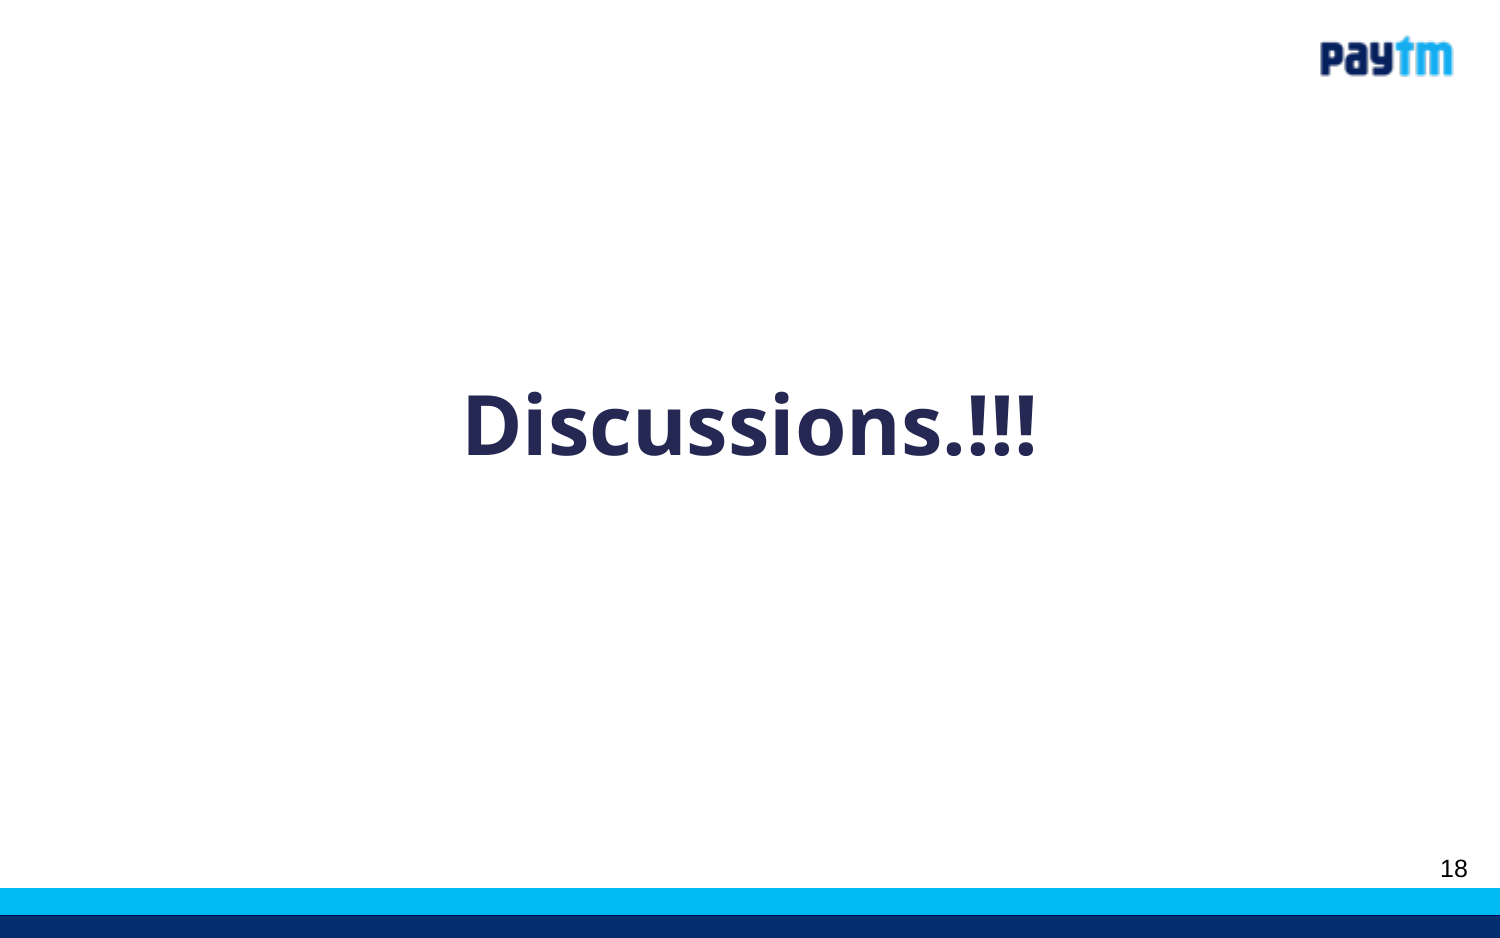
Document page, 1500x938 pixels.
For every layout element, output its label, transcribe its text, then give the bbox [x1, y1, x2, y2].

slide_number 1 [1383, 845, 1484, 891]
title Discussions.!!! [75, 72, 1425, 772]
picture [1319, 33, 1456, 79]
picture [0, 916, 1500, 938]
